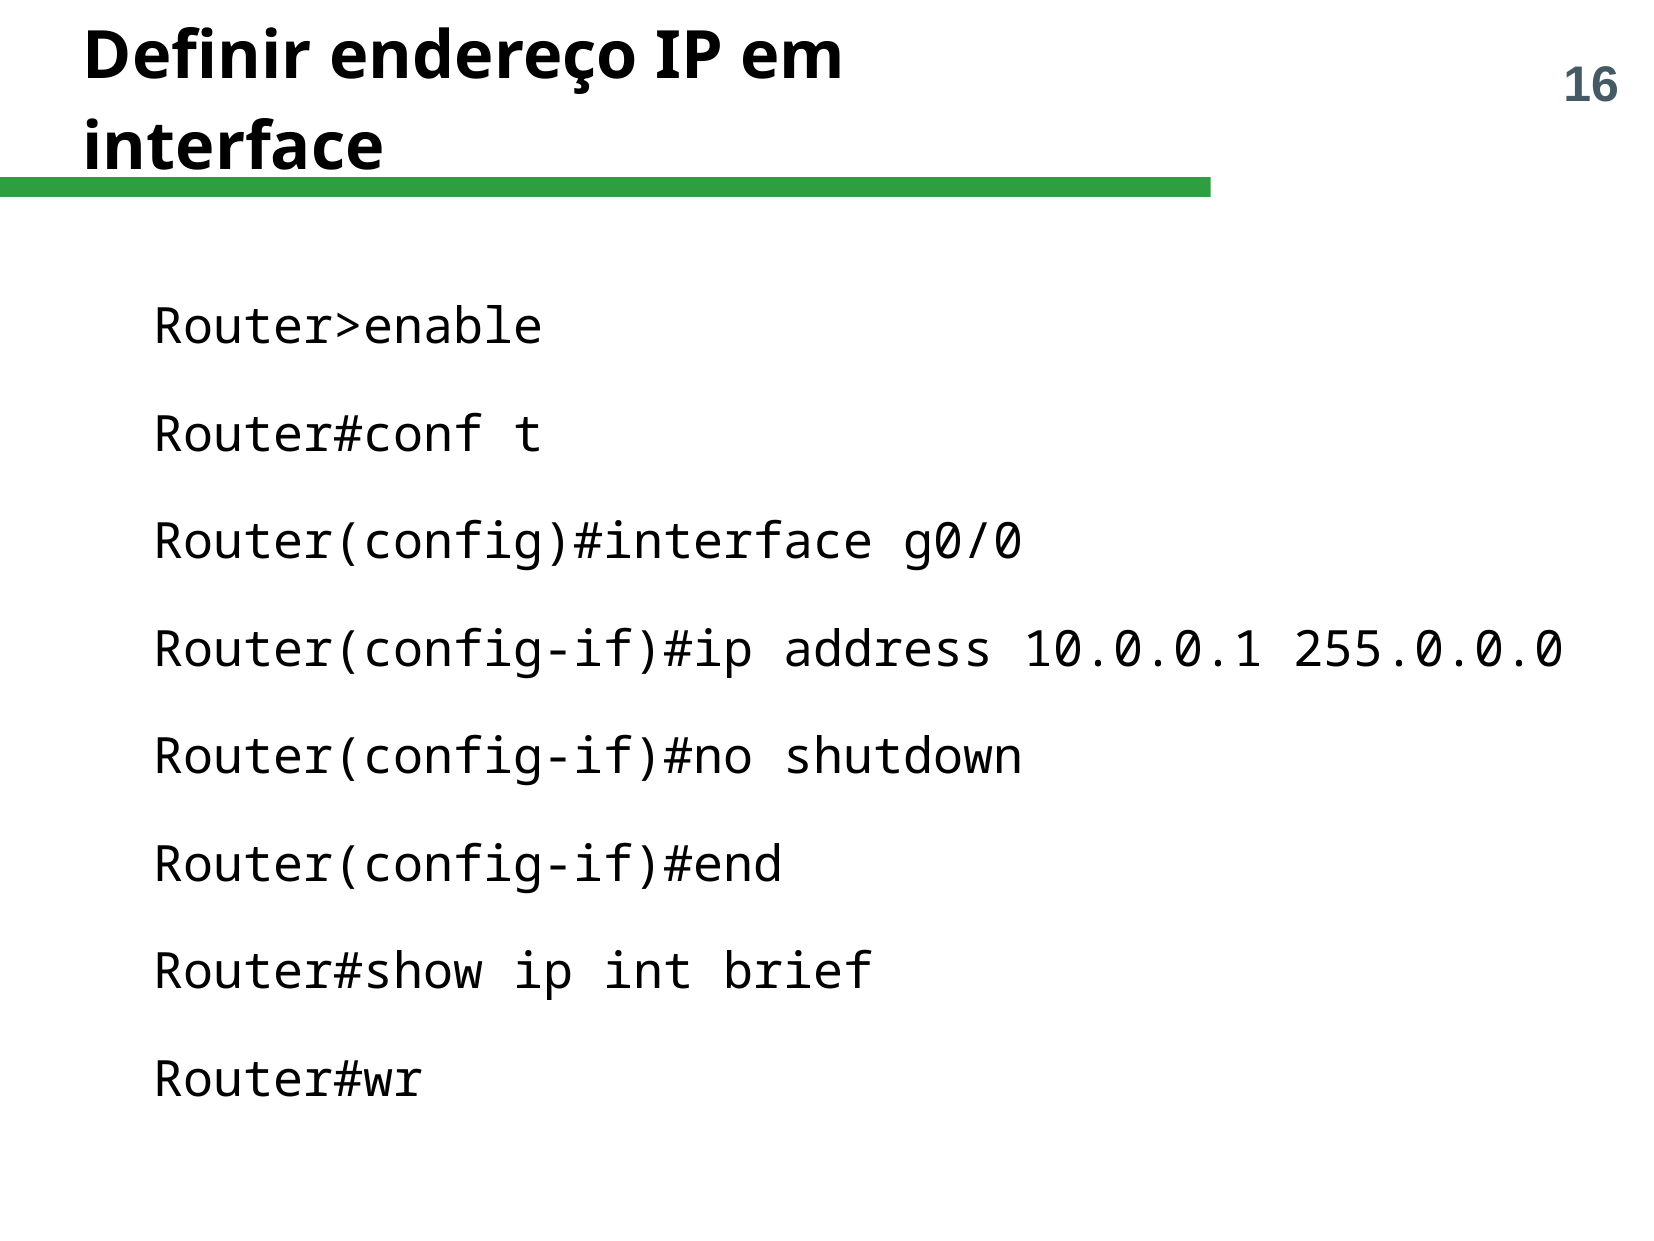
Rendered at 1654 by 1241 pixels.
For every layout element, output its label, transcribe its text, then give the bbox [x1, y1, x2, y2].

title Definir endereço IP em interface [82, 0, 1152, 202]
list Router>enable Router#conf t Router(config)#interface g0/0 Router(config-if)#ip address 10.0.0.1 255.0.0.0 Router(config-if)#no shutdown Router(config-if)#end Router#show ip int brief Router#wr [82, 290, 1571, 1211]
